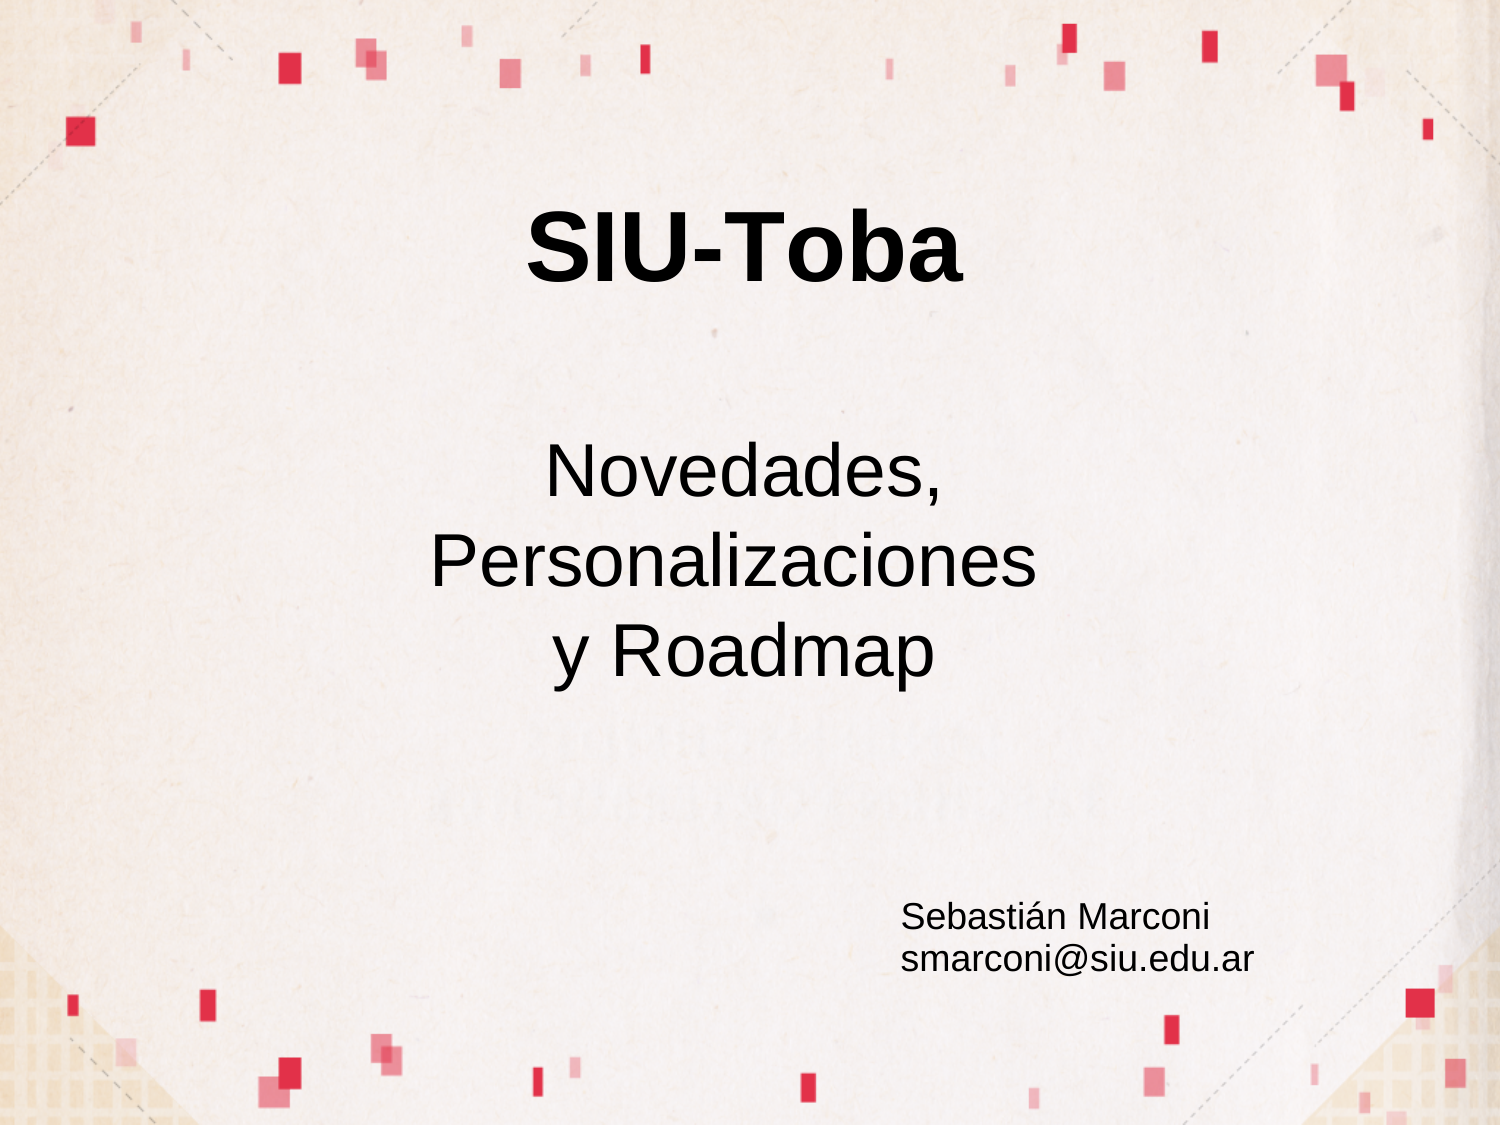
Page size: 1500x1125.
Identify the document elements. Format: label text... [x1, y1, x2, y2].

picture [0, 0, 1500, 1125]
text_box Sebastián Marconi smarconi@siu.edu.ar [885, 885, 1500, 985]
